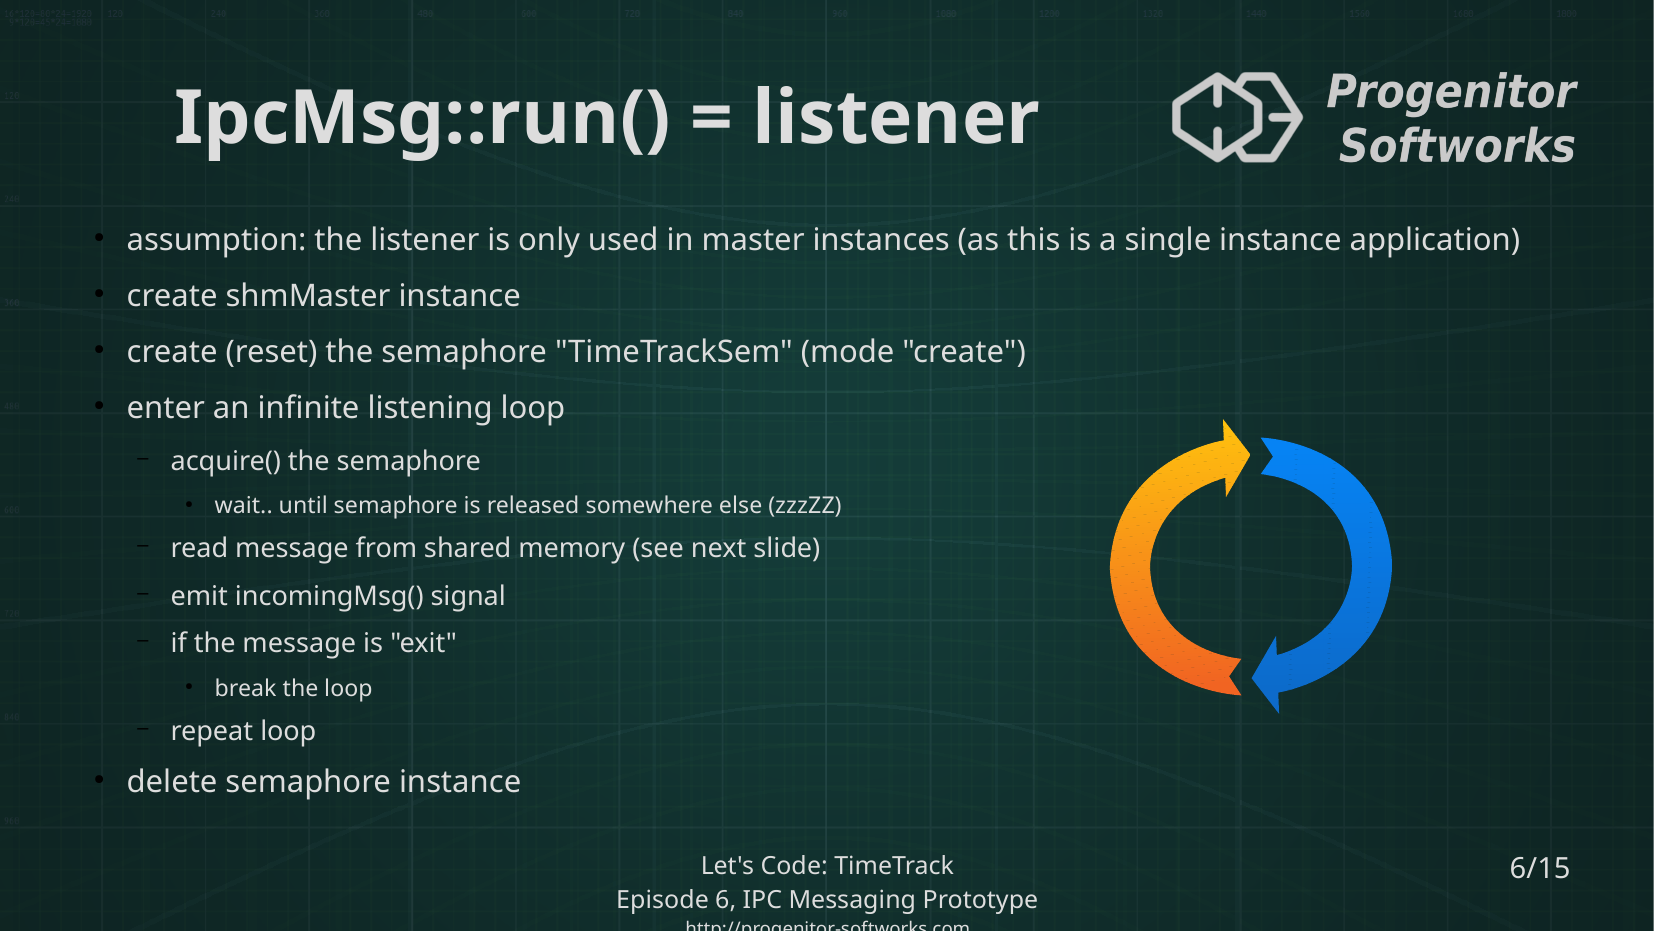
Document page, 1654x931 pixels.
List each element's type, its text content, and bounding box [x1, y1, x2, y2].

picture [0, 0, 1654, 931]
list assumption: the listener is only used in master instances (as this is a single instance application) create shmMaster instance create (reset) the semaphore "TimeTrackSem" (mode "create") enter an infinite listening loop acquire() the semaphore wait.. until semaphore is released somewhere else (zzzZZ) read message from shared memory (see next slide) emit incomingMsg() signal if the message is "exit" break the loop repeat loop delete semaphore instance [82, 217, 1571, 819]
title IpcMsg::run() = listener [82, 37, 1133, 193]
